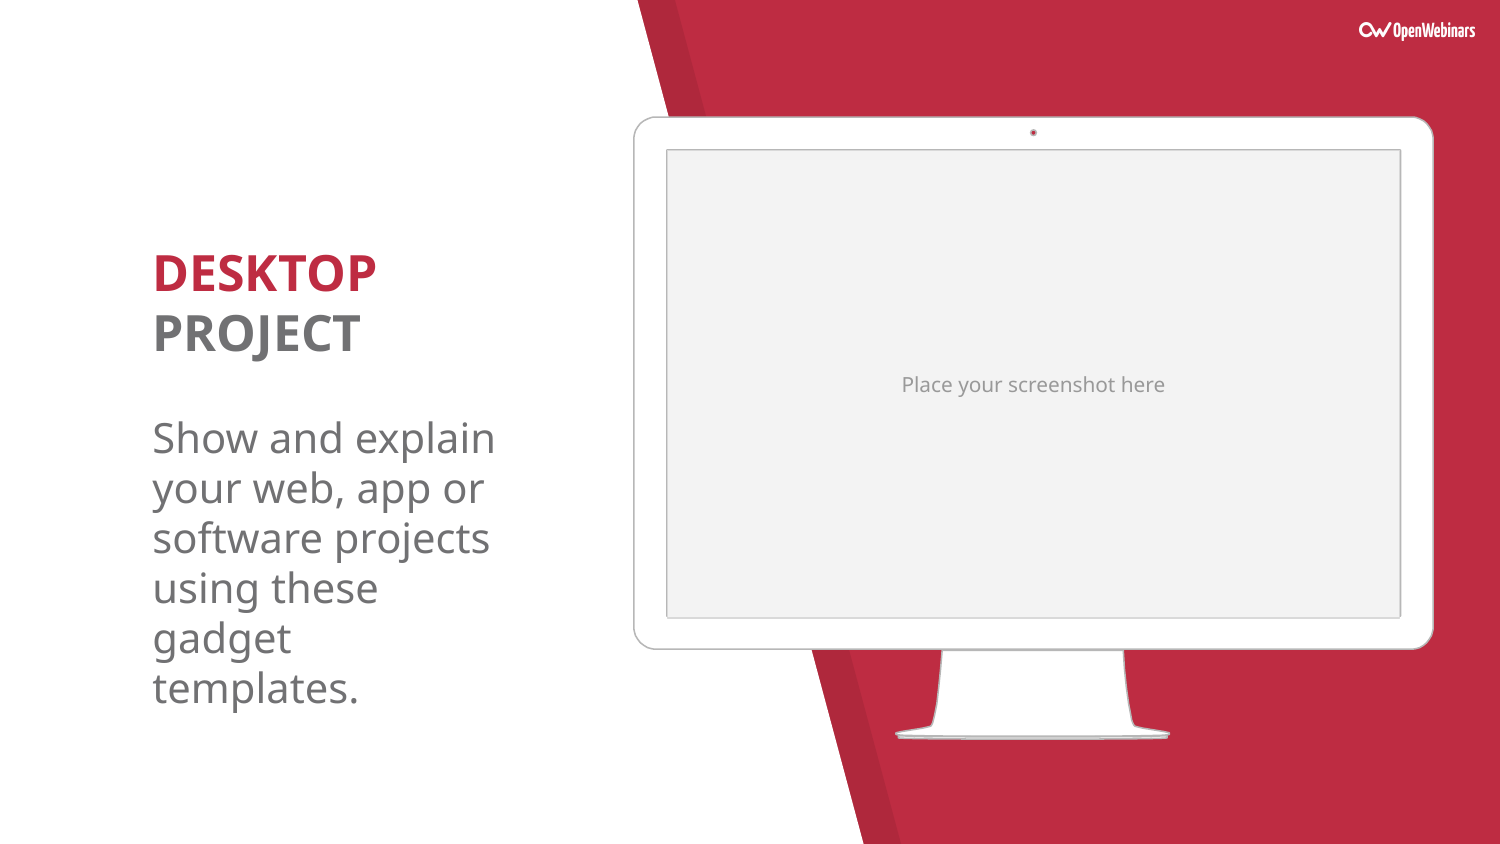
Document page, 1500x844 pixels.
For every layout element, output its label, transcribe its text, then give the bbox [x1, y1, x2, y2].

text_box [633, 117, 1434, 740]
text_box Place your screenshot here [667, 150, 1400, 618]
picture [1359, 22, 1475, 41]
list Show and explain your web, app or software projects using these gadget templates. [137, 396, 521, 767]
title DESKTOP PROJECT [137, 296, 654, 377]
